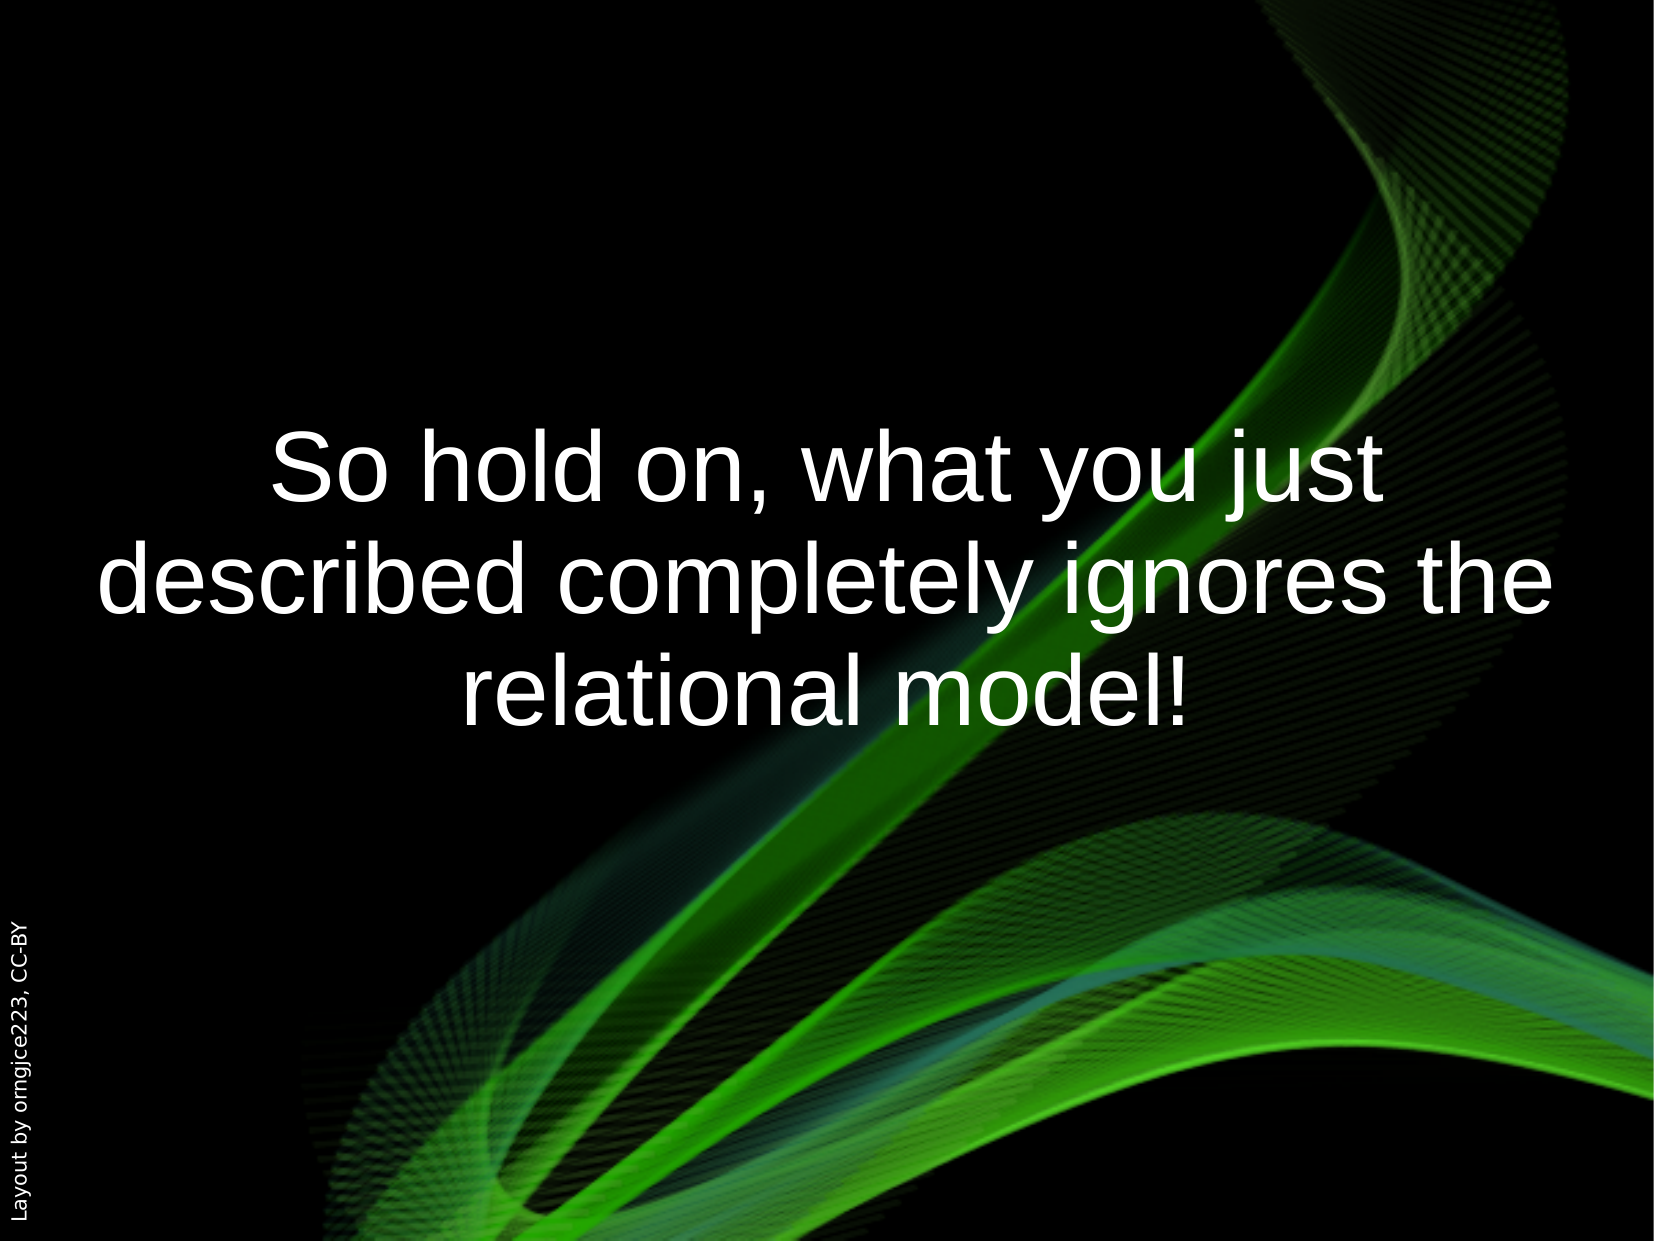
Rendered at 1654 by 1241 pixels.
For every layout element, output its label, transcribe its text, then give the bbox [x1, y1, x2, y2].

subtitle So hold on, what you just described completely ignores the relational model! [82, 49, 1571, 1109]
picture [0, 0, 1654, 1241]
